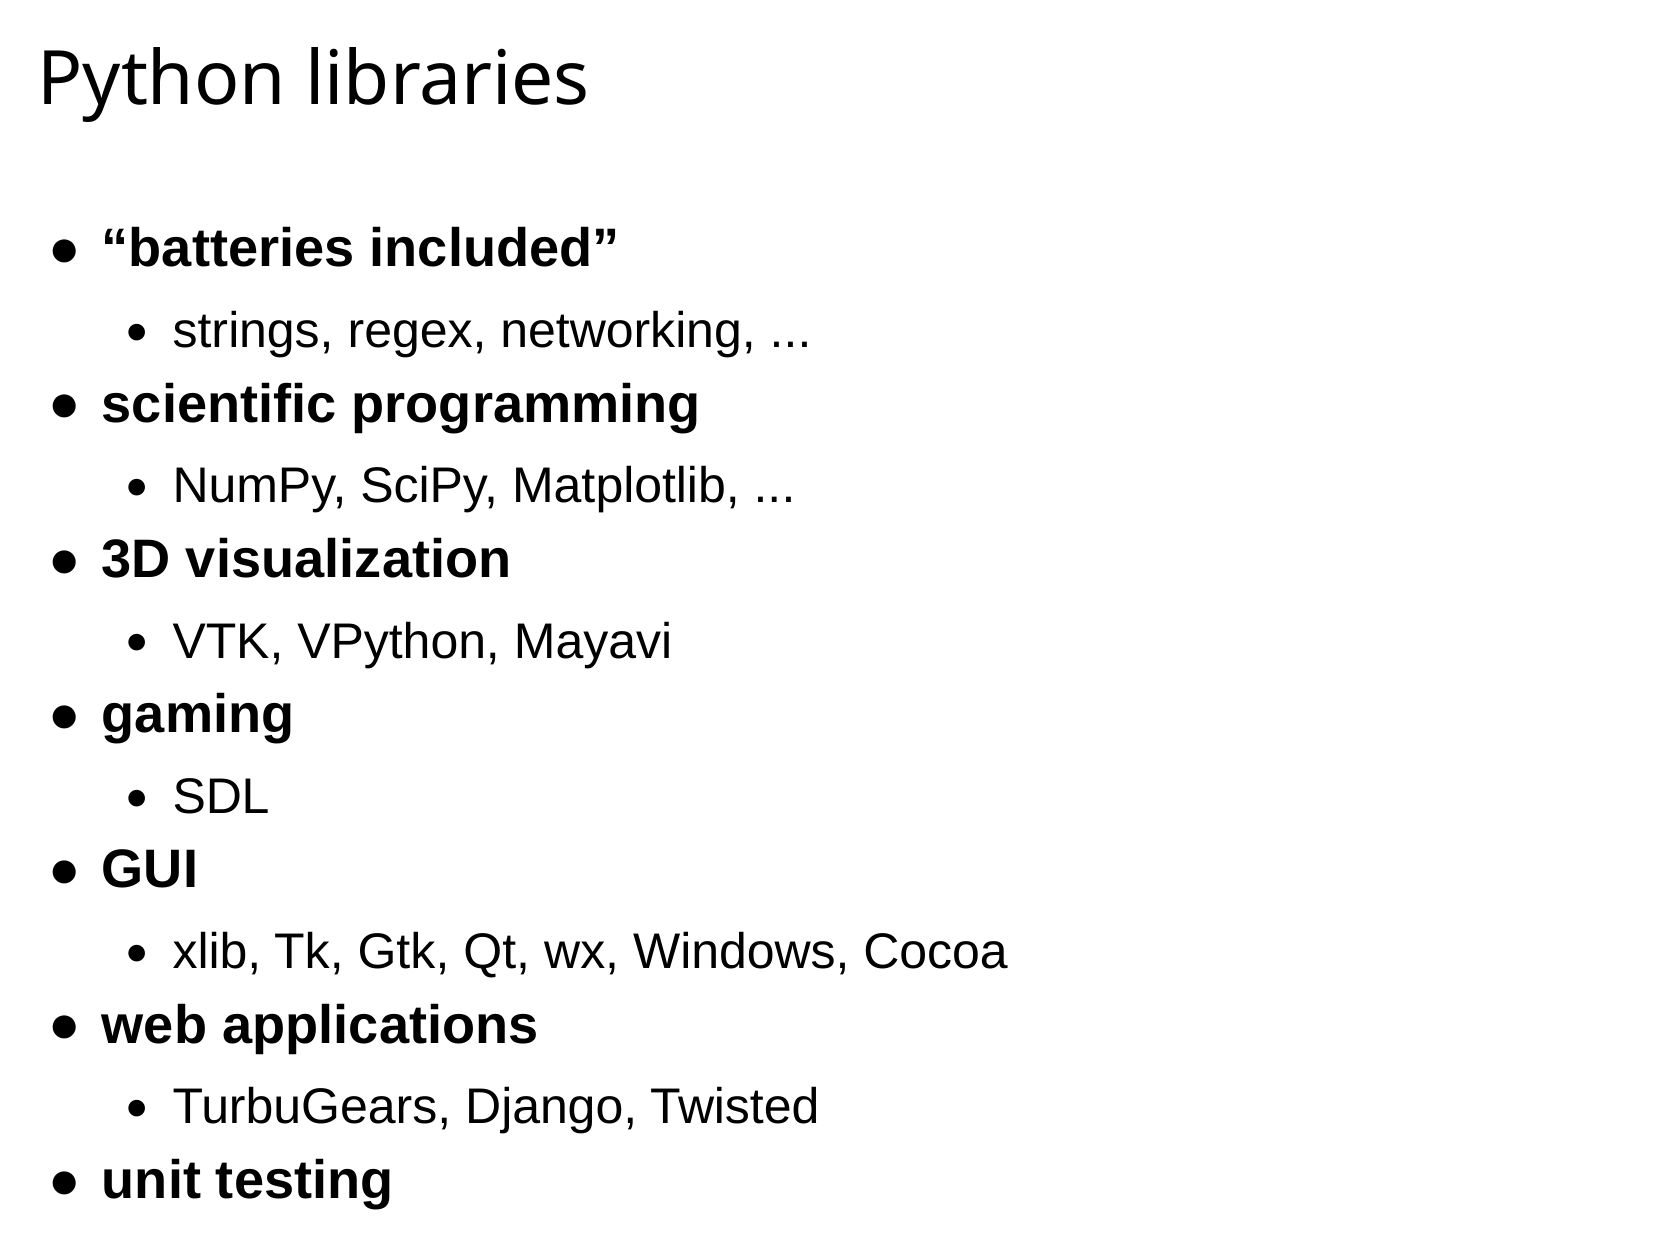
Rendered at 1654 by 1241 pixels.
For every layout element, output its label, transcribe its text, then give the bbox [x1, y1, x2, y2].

list “batteries included” strings, regex, networking, ... scientific programming NumPy, SciPy, Matplotlib, ... 3D visualization VTK, VPython, Mayavi gaming SDL GUI xlib, Tk, Gtk, Qt, wx, Windows, Cocoa web applications TurbuGears, Django, Twisted unit testing [30, 194, 1654, 1233]
title Python libraries [37, 7, 1613, 143]
